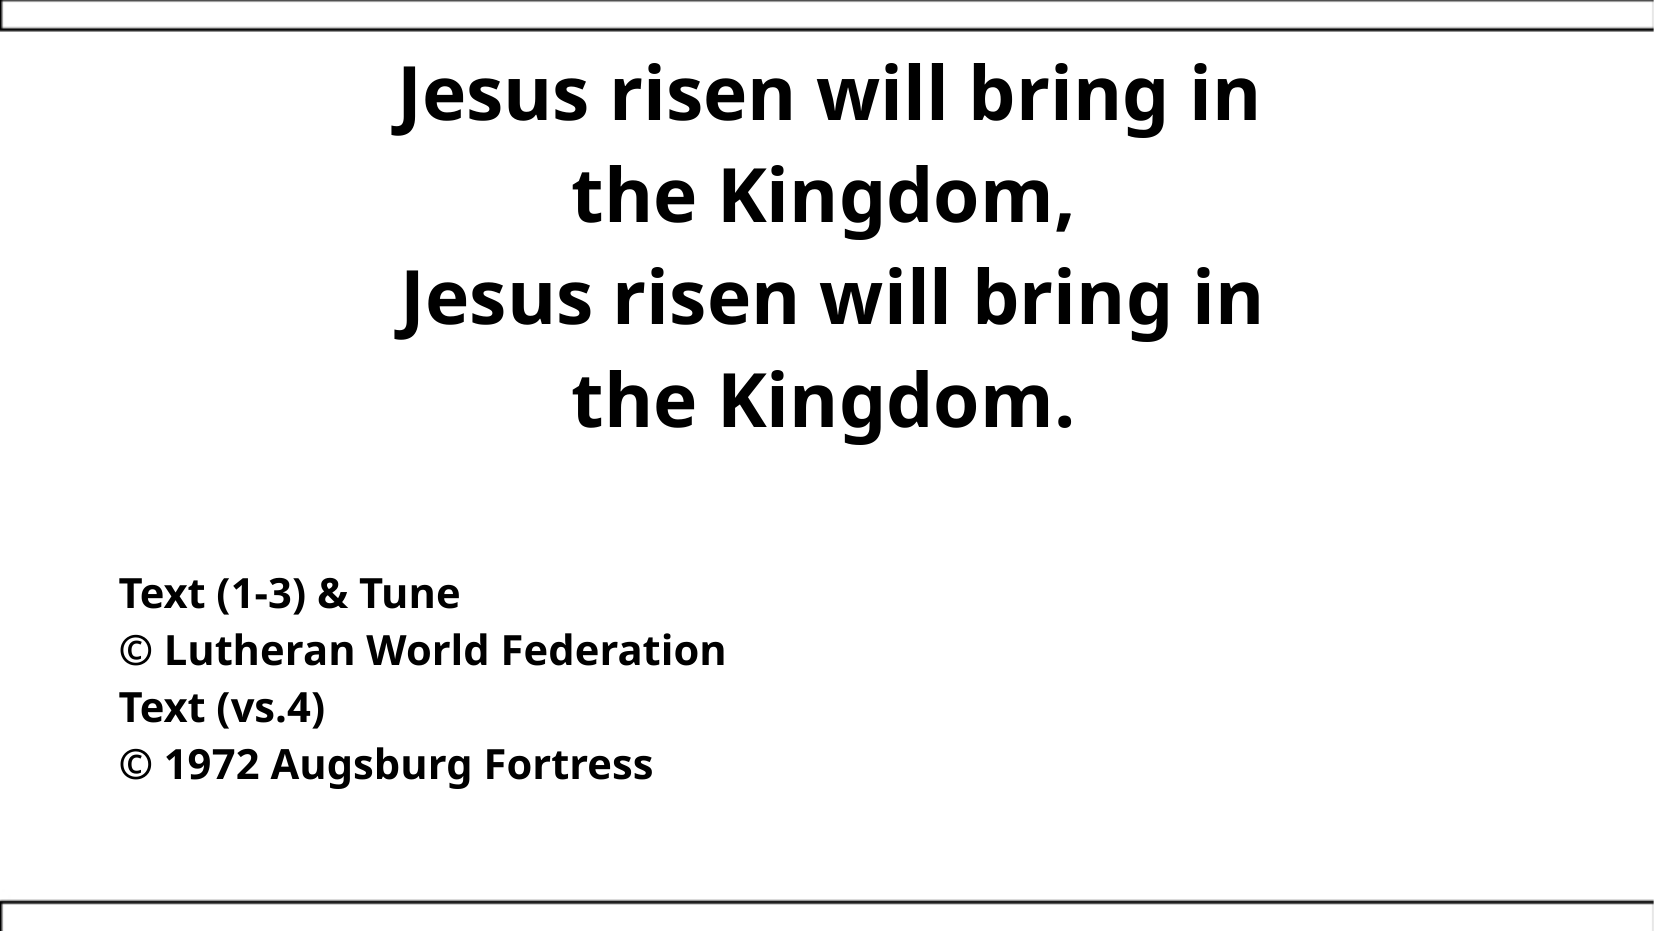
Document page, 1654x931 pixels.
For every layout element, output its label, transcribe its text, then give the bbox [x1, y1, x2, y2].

text_box Jesus risen will bring in the Kingdom, Jesus risen will bring in the Kingdom. Text (1-3) & Tune © Lutheran World Federation Text (vs.4) © 1972 Augsburg Fortress [103, 32, 1544, 781]
picture [0, 0, 1654, 931]
